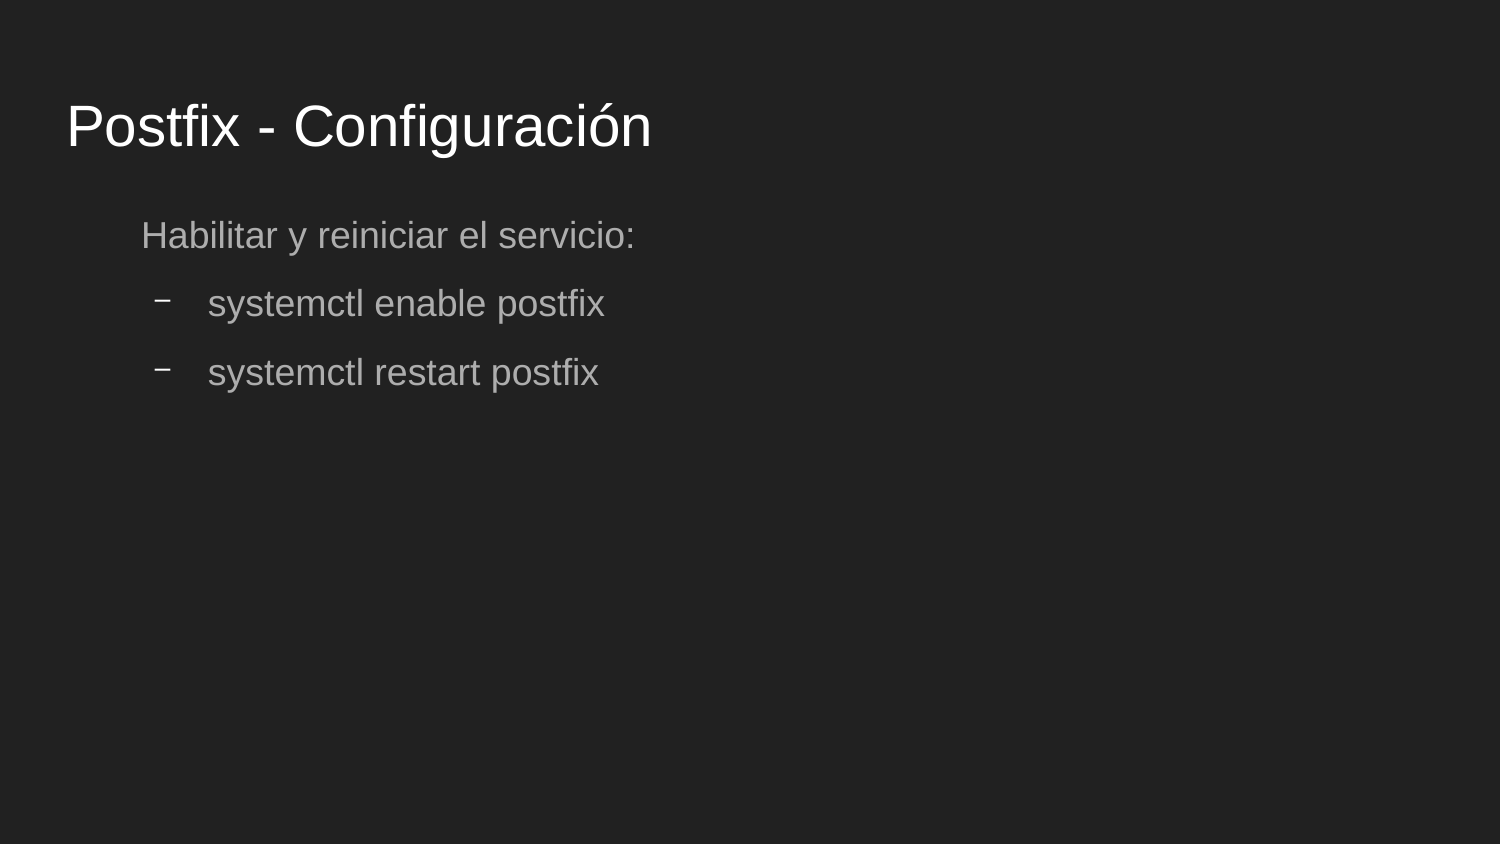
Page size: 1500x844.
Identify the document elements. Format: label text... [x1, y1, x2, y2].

list Habilitar y reiniciar el servicio: systemctl enable postfix systemctl restart postfix [51, 189, 1456, 750]
title Postfix - Configuración [51, 72, 1449, 167]
